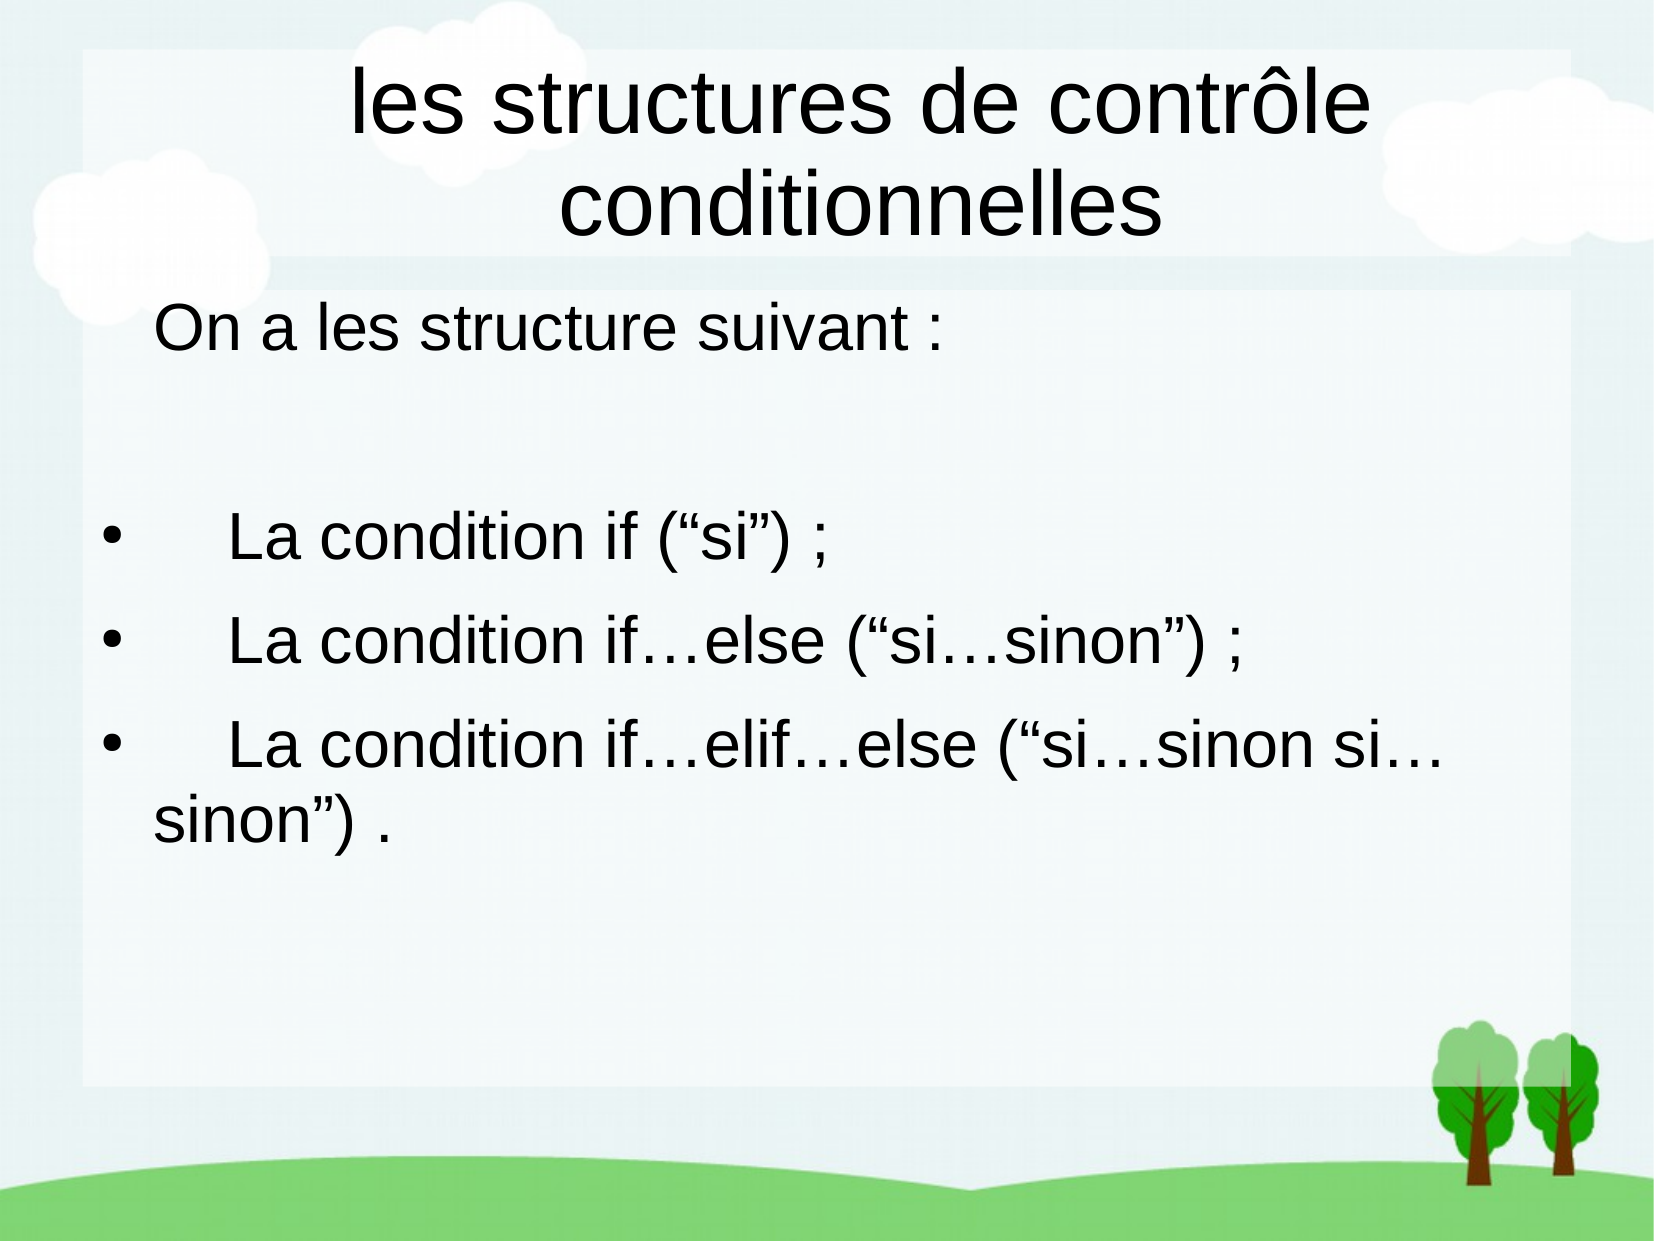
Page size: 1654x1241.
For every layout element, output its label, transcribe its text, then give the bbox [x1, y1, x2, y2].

picture [0, 0, 1654, 1241]
title les structures de contrôle conditionnelles [82, 49, 1571, 257]
list On a les structure suivant : La condition if (“si”) ; La condition if…else (“si…sinon”) ; La condition if…elif…else (“si…sinon si… sinon”) . [82, 290, 1571, 1087]
